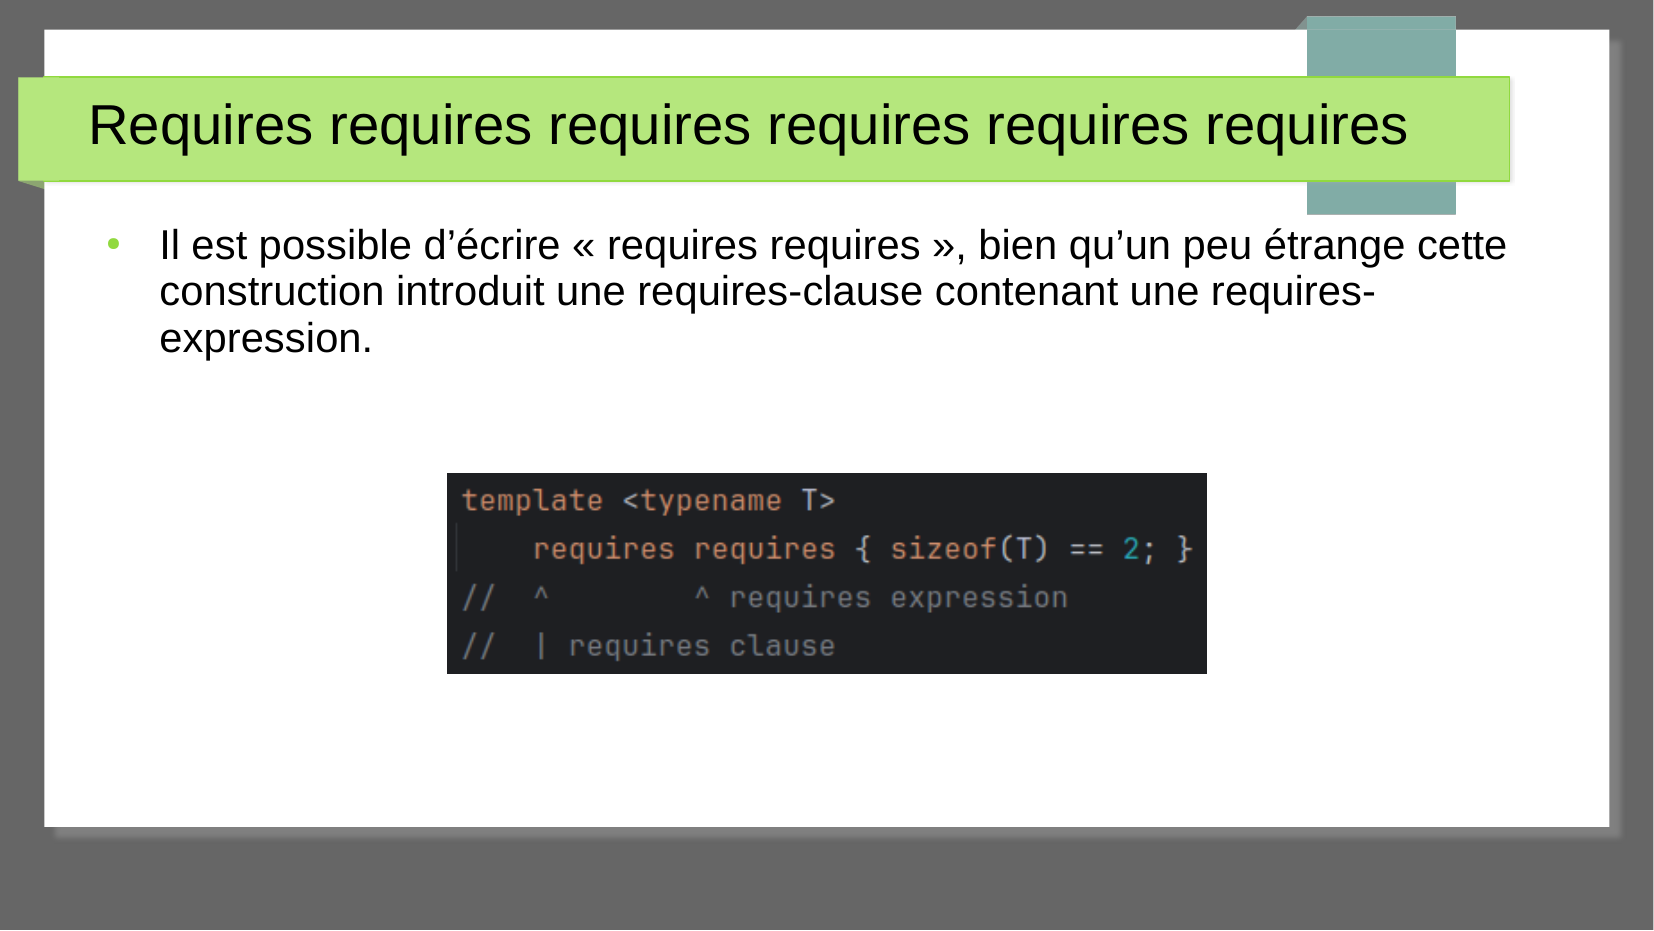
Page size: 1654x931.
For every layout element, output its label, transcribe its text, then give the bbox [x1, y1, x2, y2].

picture [447, 473, 1207, 674]
list Il est possible d’écrire « requires requires », bien qu’un peu étrange cette construction introduit une requires-clause contenant une requires-expression. [88, 221, 1565, 813]
title Requires requires requires requires requires requires [88, 73, 1506, 178]
